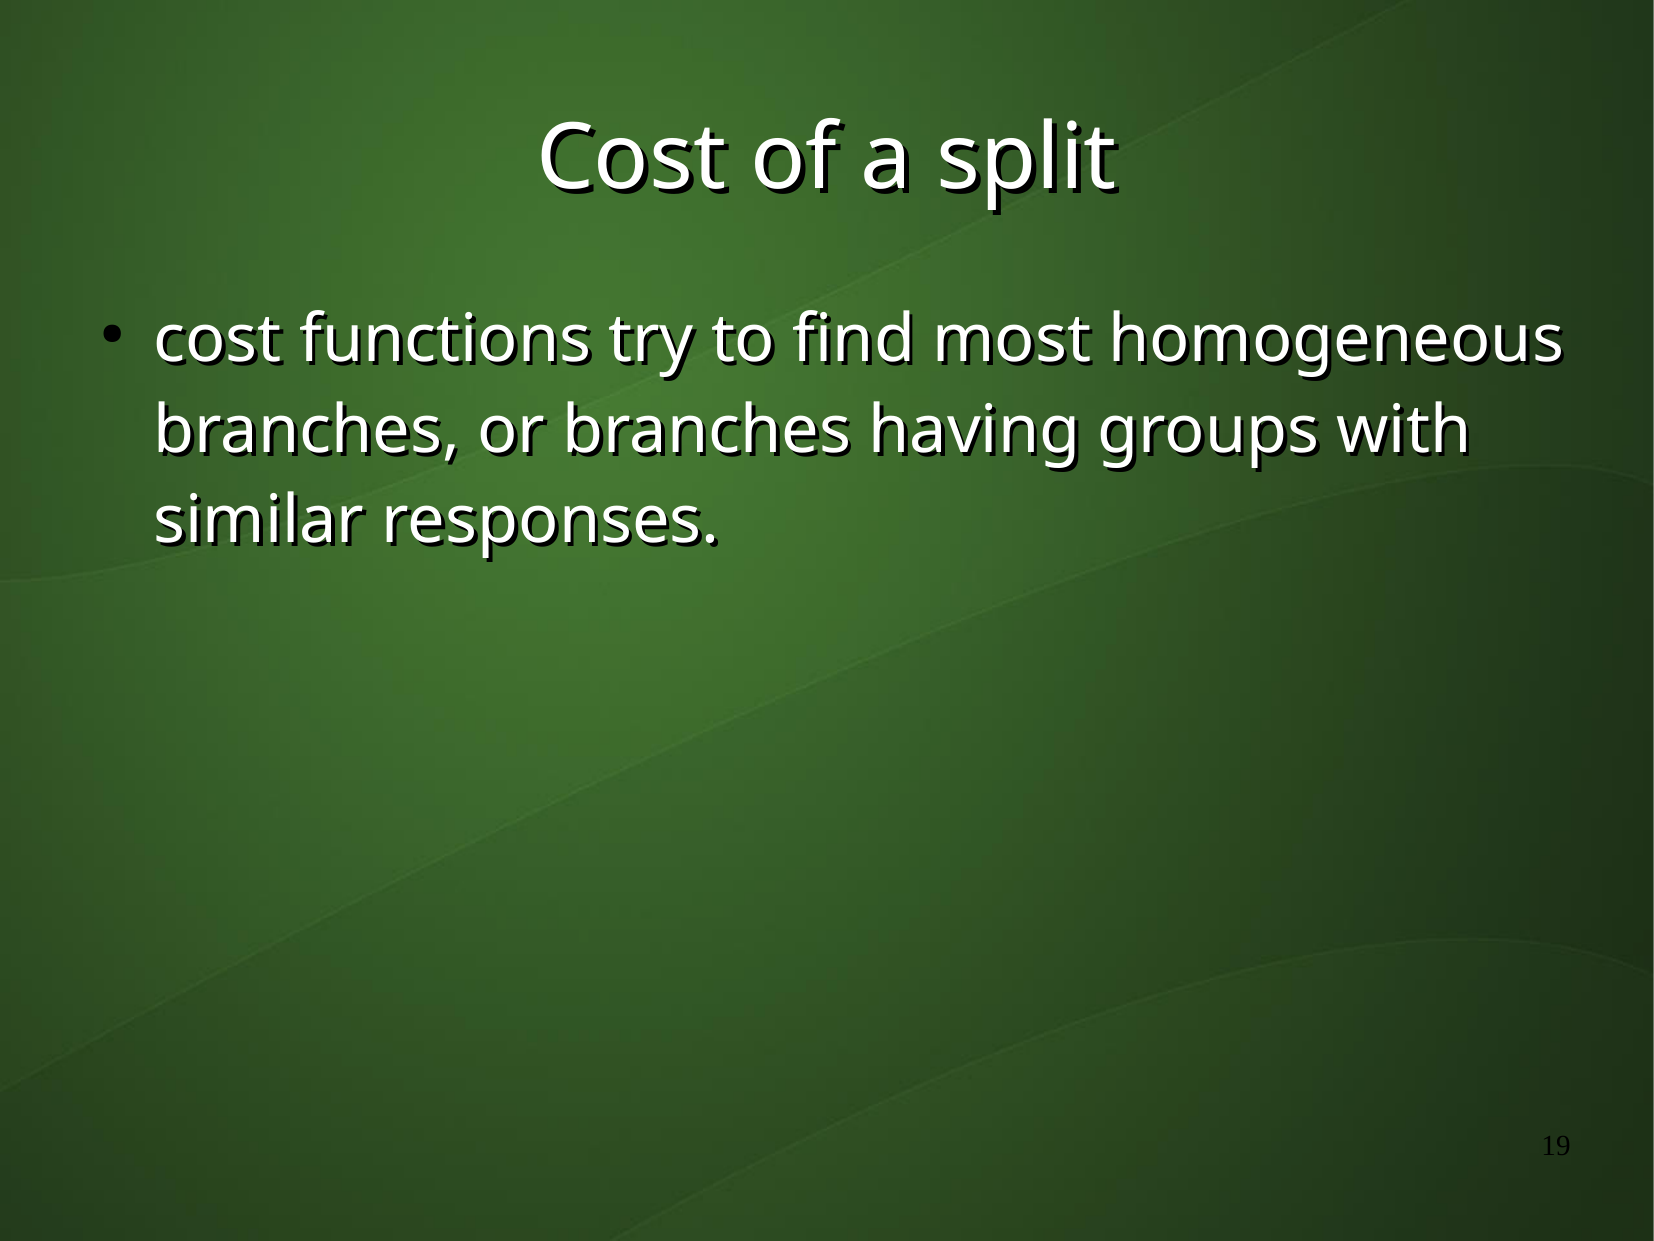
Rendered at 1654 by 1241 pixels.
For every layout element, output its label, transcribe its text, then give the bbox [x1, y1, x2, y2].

list cost functions try to find most homogeneous branches, or branches having groups with similar responses. [82, 290, 1571, 1010]
title Cost of a split [82, 49, 1571, 257]
picture [0, 0, 1654, 1241]
